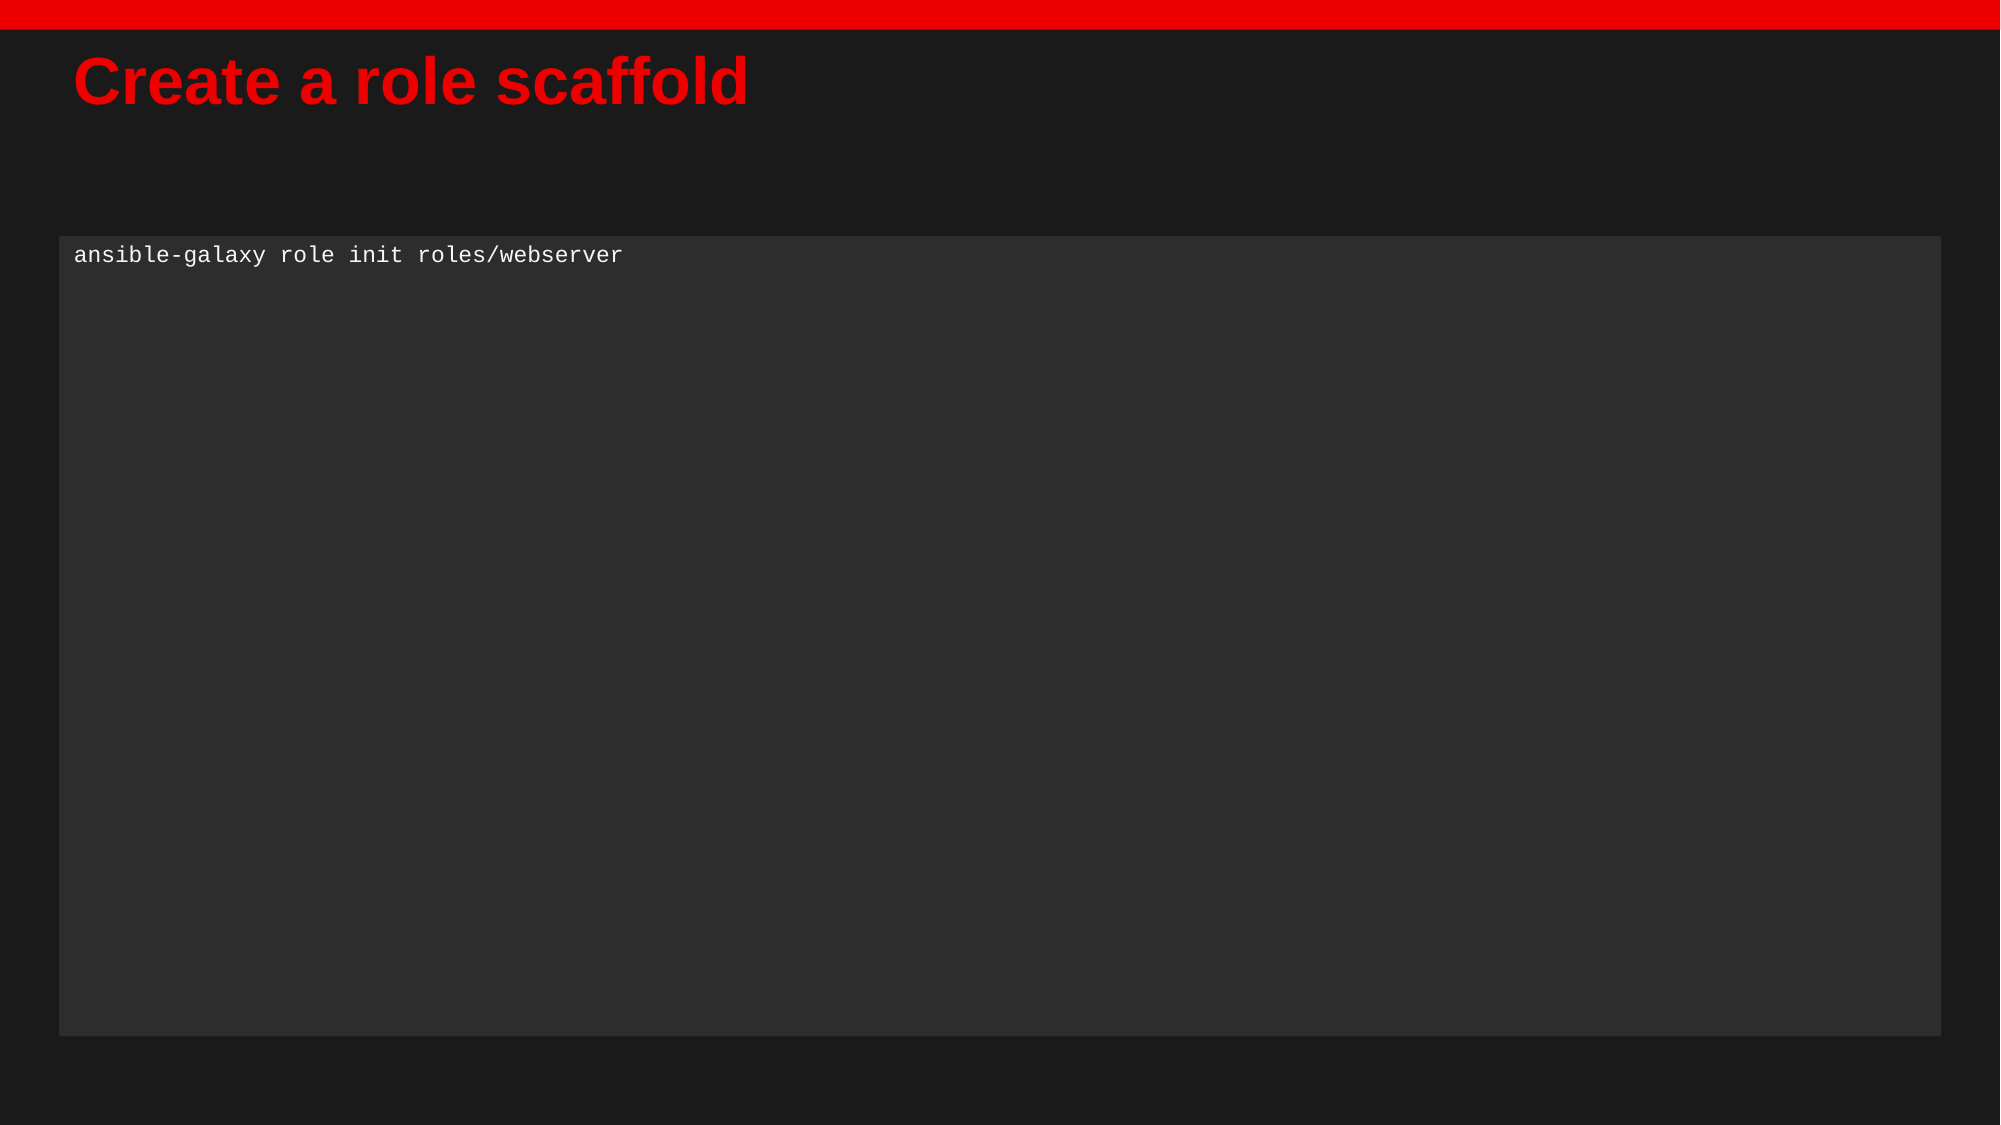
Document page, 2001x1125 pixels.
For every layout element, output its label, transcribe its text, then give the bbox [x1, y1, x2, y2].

text_box ansible-galaxy role init roles/webserver [59, 236, 1942, 1037]
text_box Create a role scaffold [59, 36, 1942, 208]
text_box [0, 0, 2001, 30]
